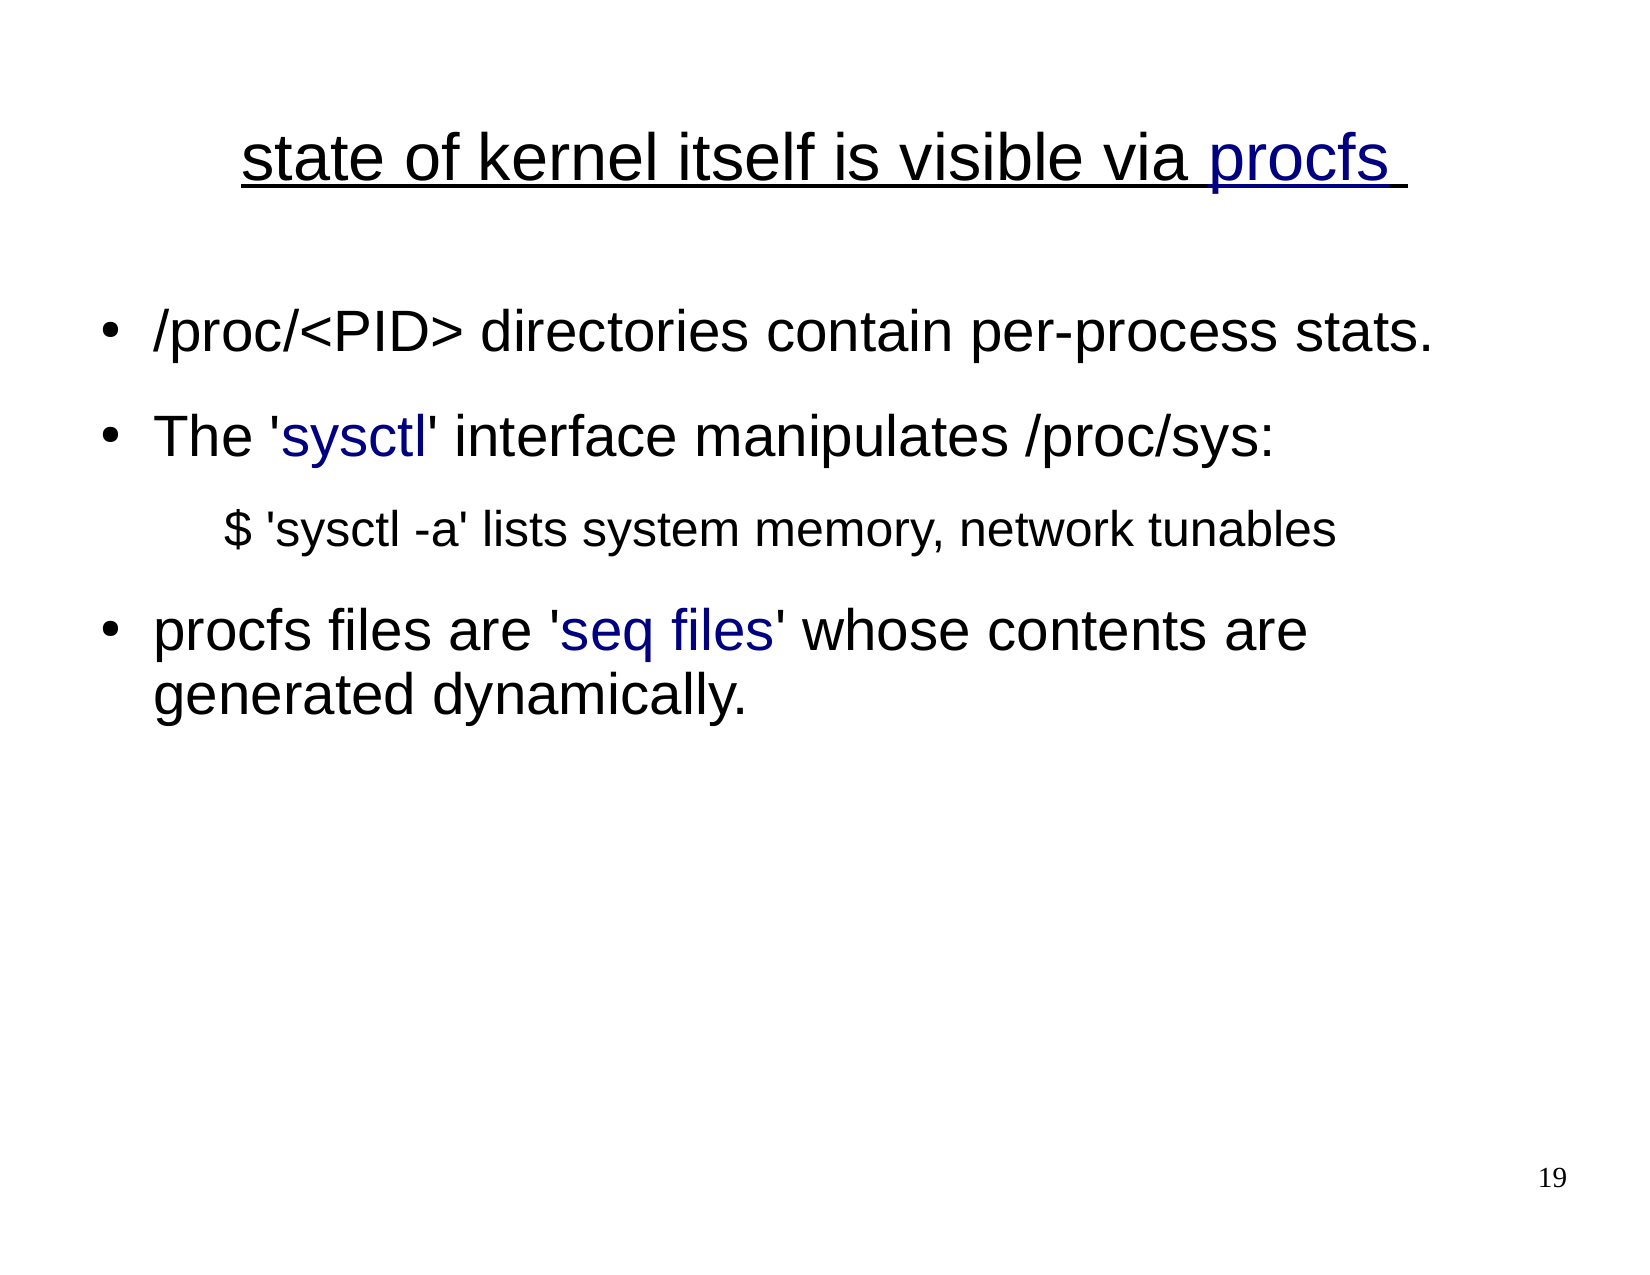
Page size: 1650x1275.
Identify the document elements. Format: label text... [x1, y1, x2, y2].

title state of kernel itself is visible via procfs [82, 50, 1568, 264]
list /proc/<PID> directories contain per-process stats. The 'sysctl' interface manipulates /proc/sys: $ 'sysctl -a' lists system memory, network tunables procfs files are 'seq files' whose contents are generated dynamically. [82, 298, 1568, 1038]
